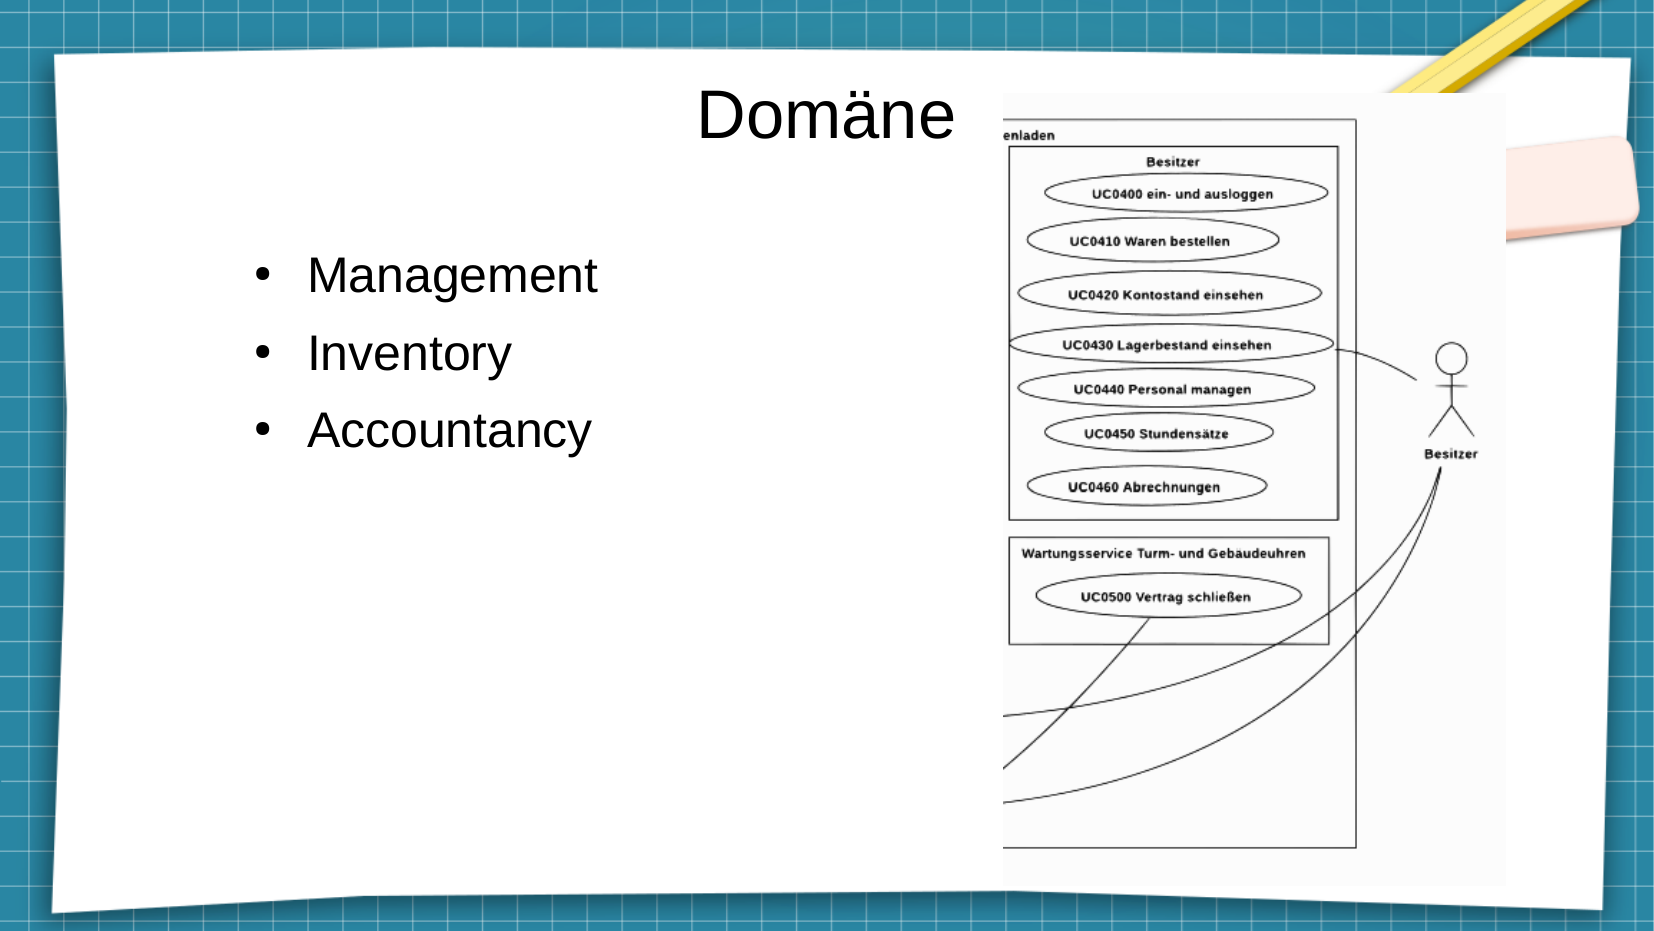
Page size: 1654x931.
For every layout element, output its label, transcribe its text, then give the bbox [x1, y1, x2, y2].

picture [0, 0, 1654, 931]
list Management Inventory Accountancy [236, 169, 603, 709]
title Domäne [82, 37, 1571, 193]
